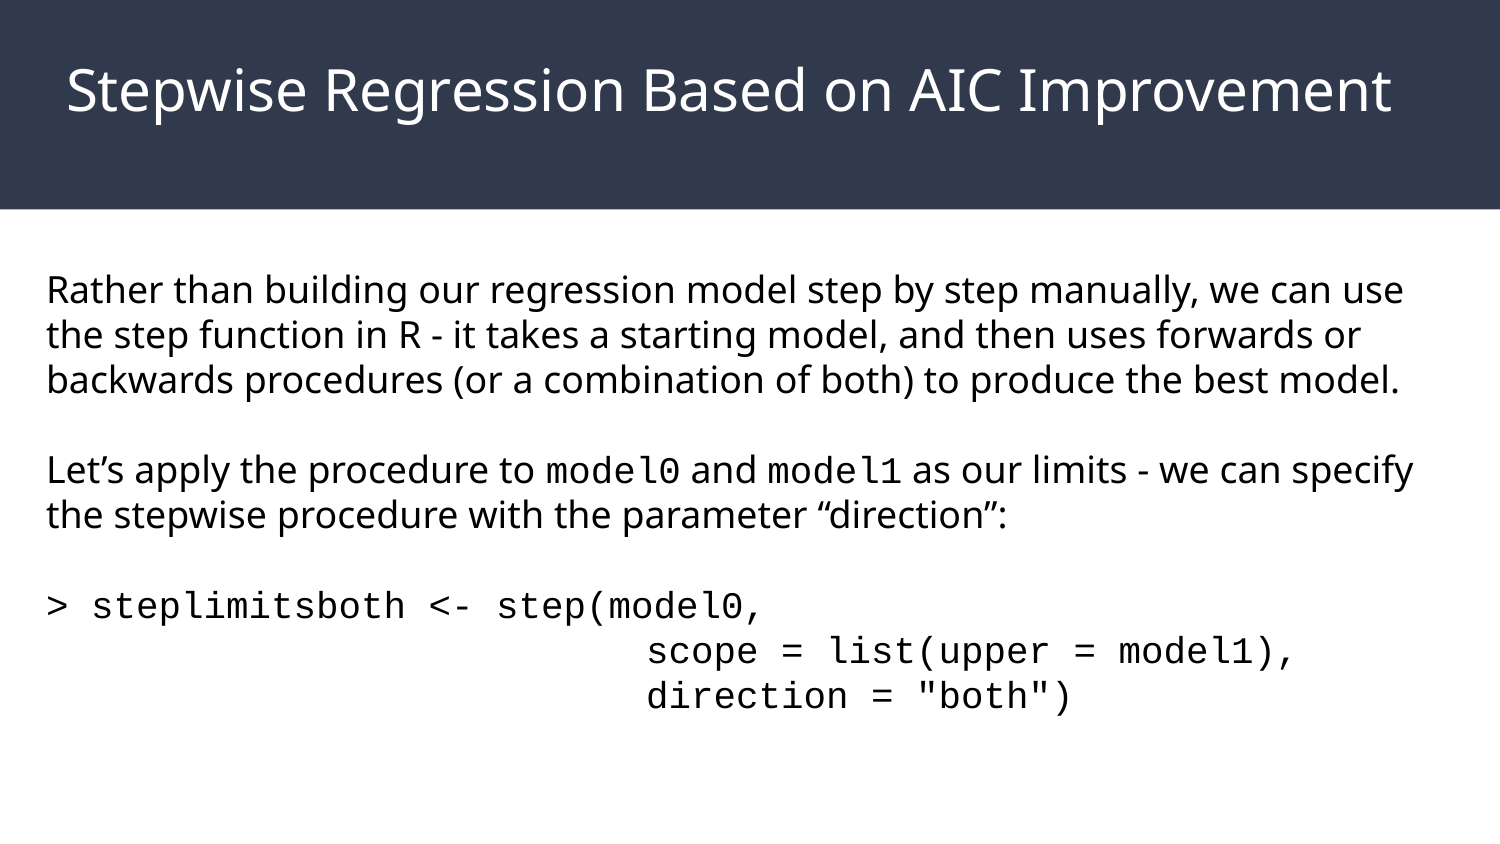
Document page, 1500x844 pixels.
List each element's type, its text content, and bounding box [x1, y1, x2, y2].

title Stepwise Regression Based on AIC Improvement [51, 37, 1449, 141]
text_box Rather than building our regression model step by step manually, we can use the step function in R - it takes a starting model, and then uses forwards or backwards procedures (or a combination of both) to produce the best model. Let’s apply the procedure to model0 and model1 as our limits - we can specify the stepwise procedure with the parameter “direction”: > steplimitsboth <- step(model0, scope = list(upper = model1), direction = "both") [31, 250, 1480, 820]
